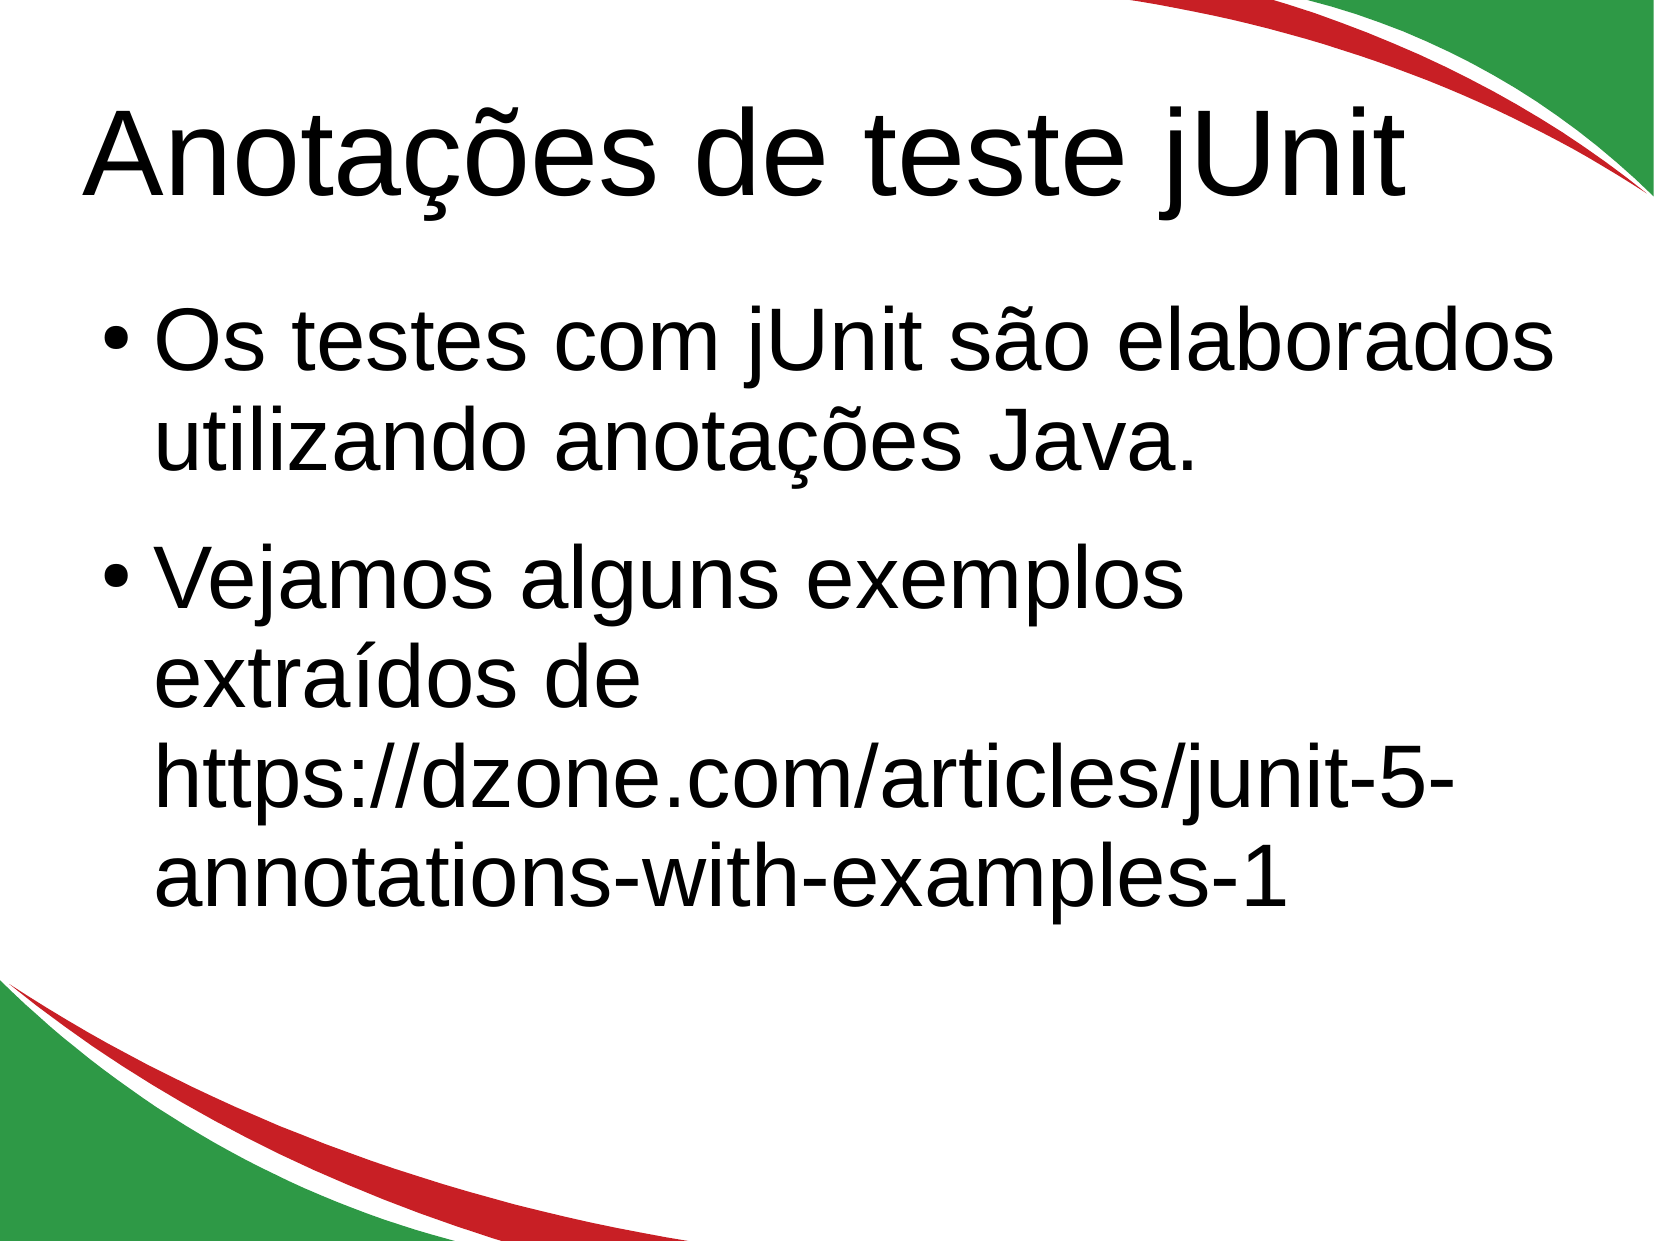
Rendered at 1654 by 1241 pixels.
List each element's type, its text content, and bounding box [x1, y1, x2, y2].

list Os testes com jUnit são elaborados utilizando anotações Java. Vejamos alguns exemplos extraídos de https://dzone.com/articles/junit-5-annotations-with-examples-1 [82, 290, 1571, 1010]
title Anotações de teste jUnit [82, 49, 1571, 257]
